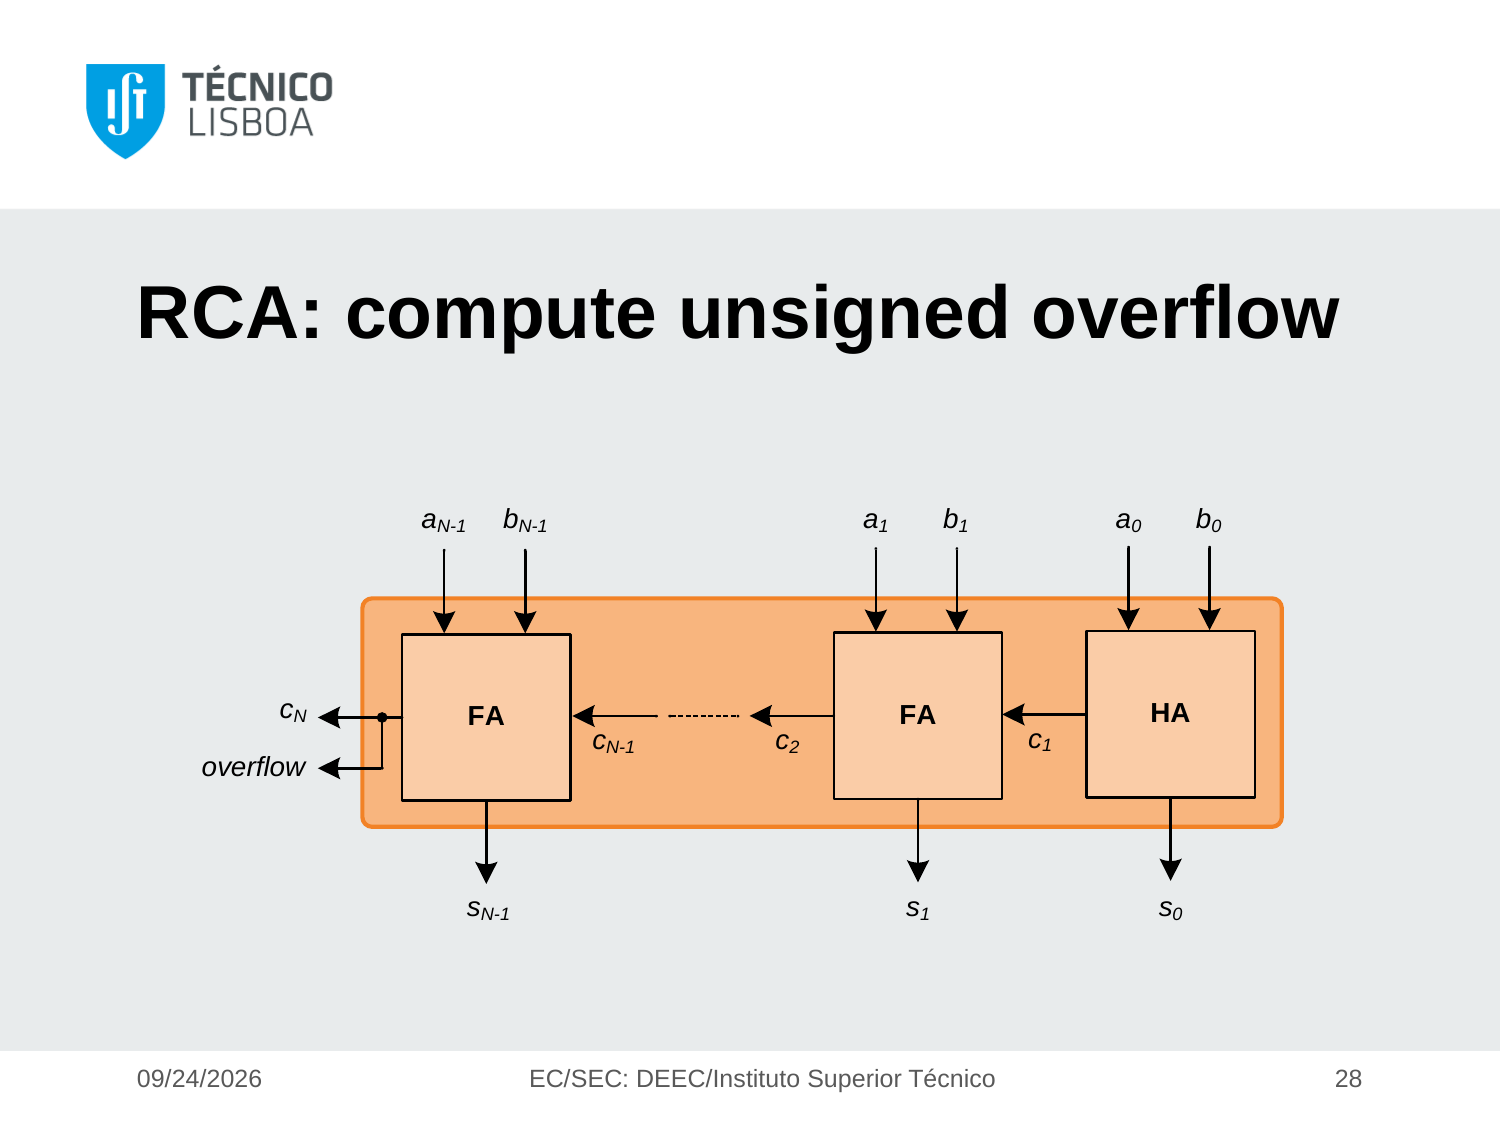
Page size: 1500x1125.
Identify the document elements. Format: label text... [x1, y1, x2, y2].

slide_number 10/08/2018 [121, 1052, 425, 1103]
title RCA: compute unsigned overflow [121, 237, 1378, 381]
chart [187, 497, 1313, 935]
footer EC/SEC: DEEC/Instituto Superior Técnico [512, 1052, 1021, 1103]
picture [0, 0, 1500, 1125]
slide_number <number> [1077, 1052, 1378, 1103]
